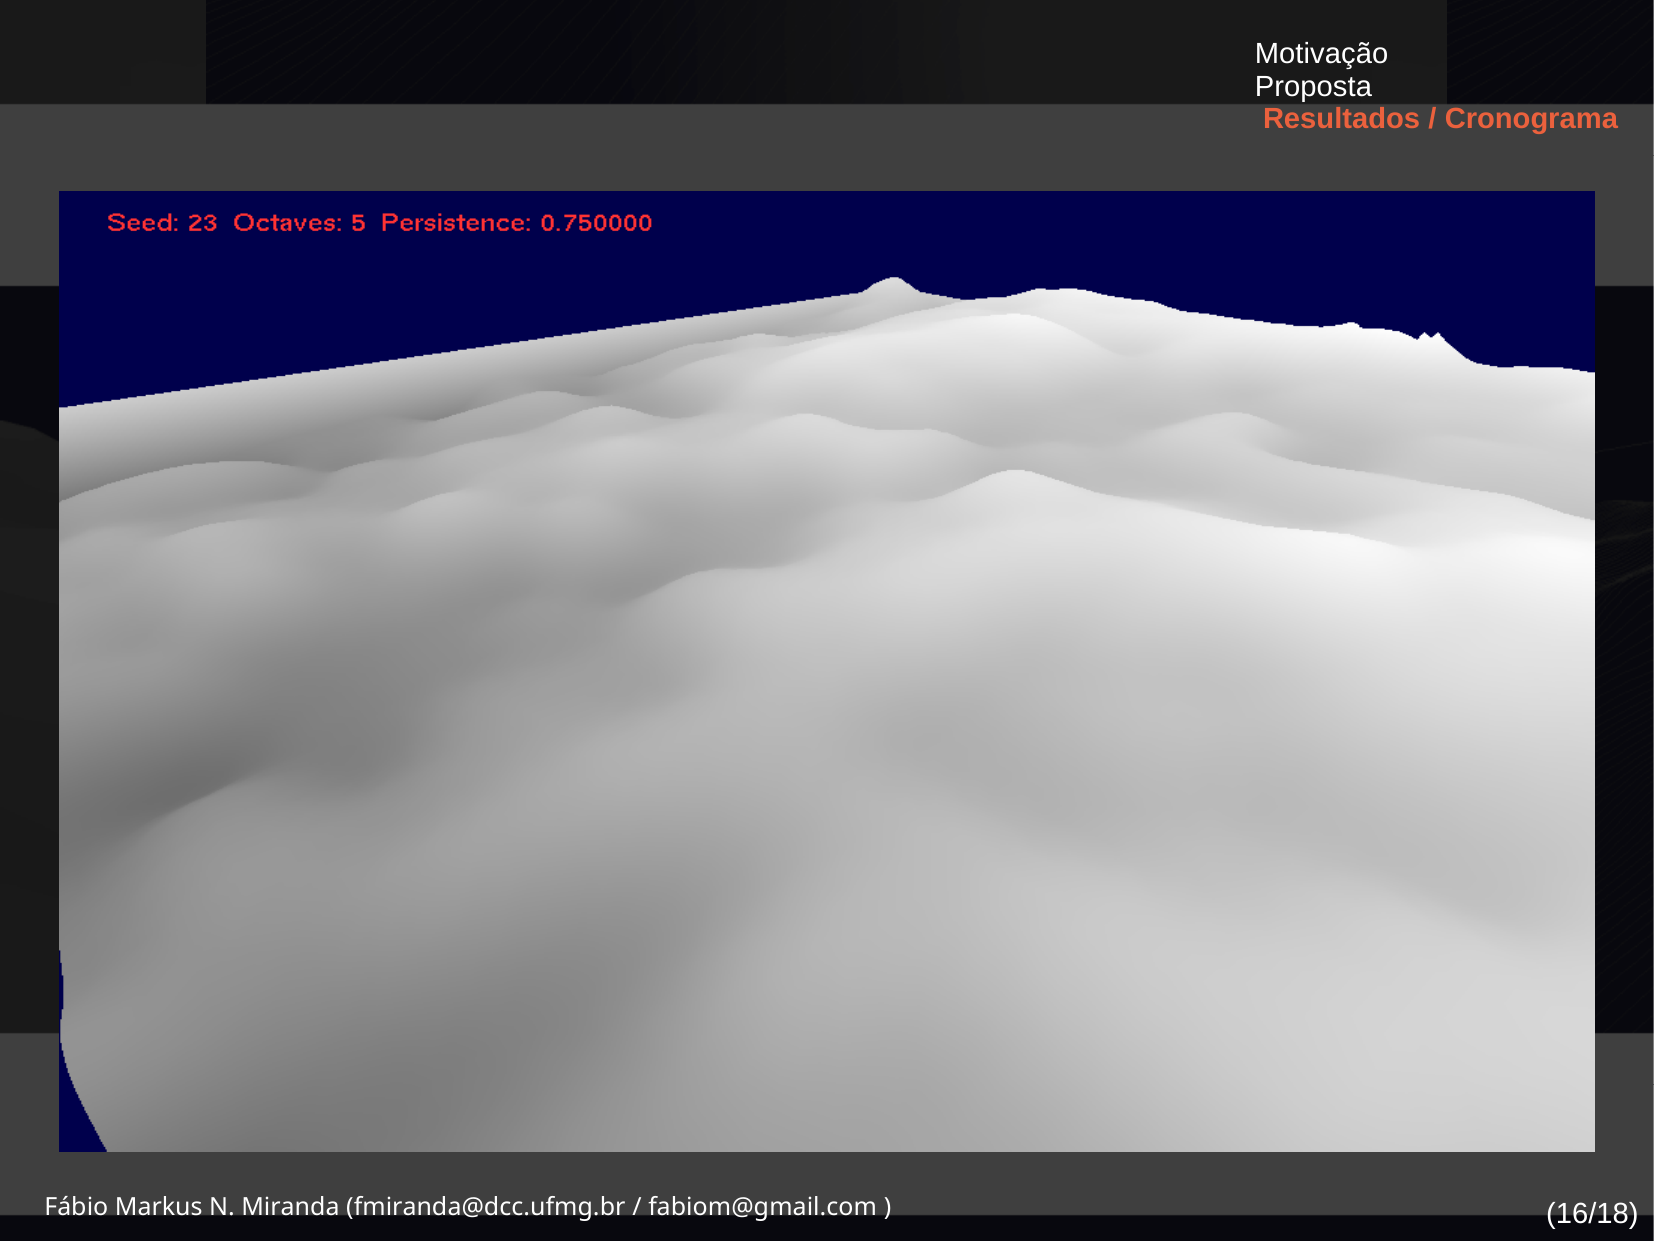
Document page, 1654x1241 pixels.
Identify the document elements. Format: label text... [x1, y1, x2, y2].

picture [0, 0, 1654, 1241]
text_box Fábio Markus N. Miranda (fmiranda@dcc.ufmg.br / fabiom@gmail.com ) [29, 1181, 975, 1227]
text_box (16/18) [1505, 1189, 1654, 1237]
text_box Motivação Proposta Resultados / Cronograma [1240, 29, 1644, 144]
